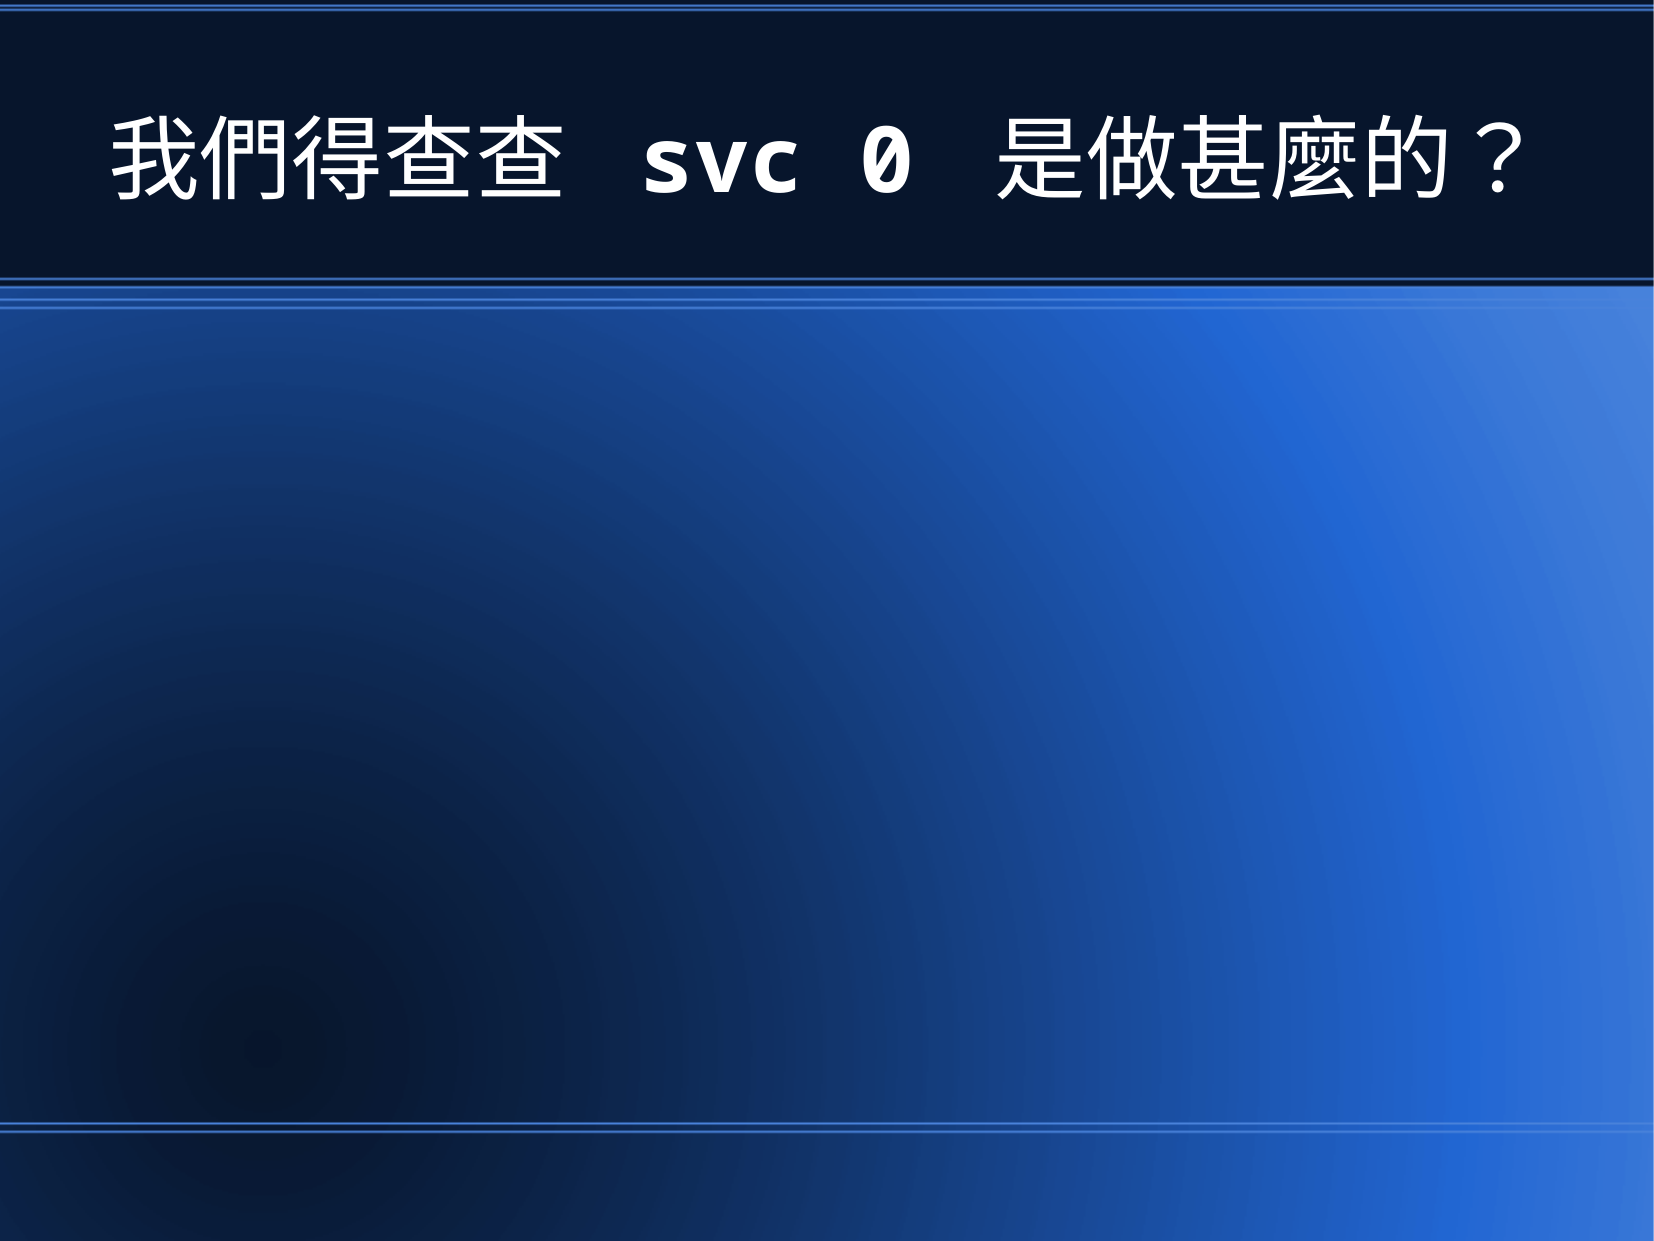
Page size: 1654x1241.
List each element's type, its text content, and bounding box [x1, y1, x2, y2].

title 我們得查查 svc 0 是做甚麼的？ [82, 49, 1571, 257]
picture [0, 0, 1654, 1241]
